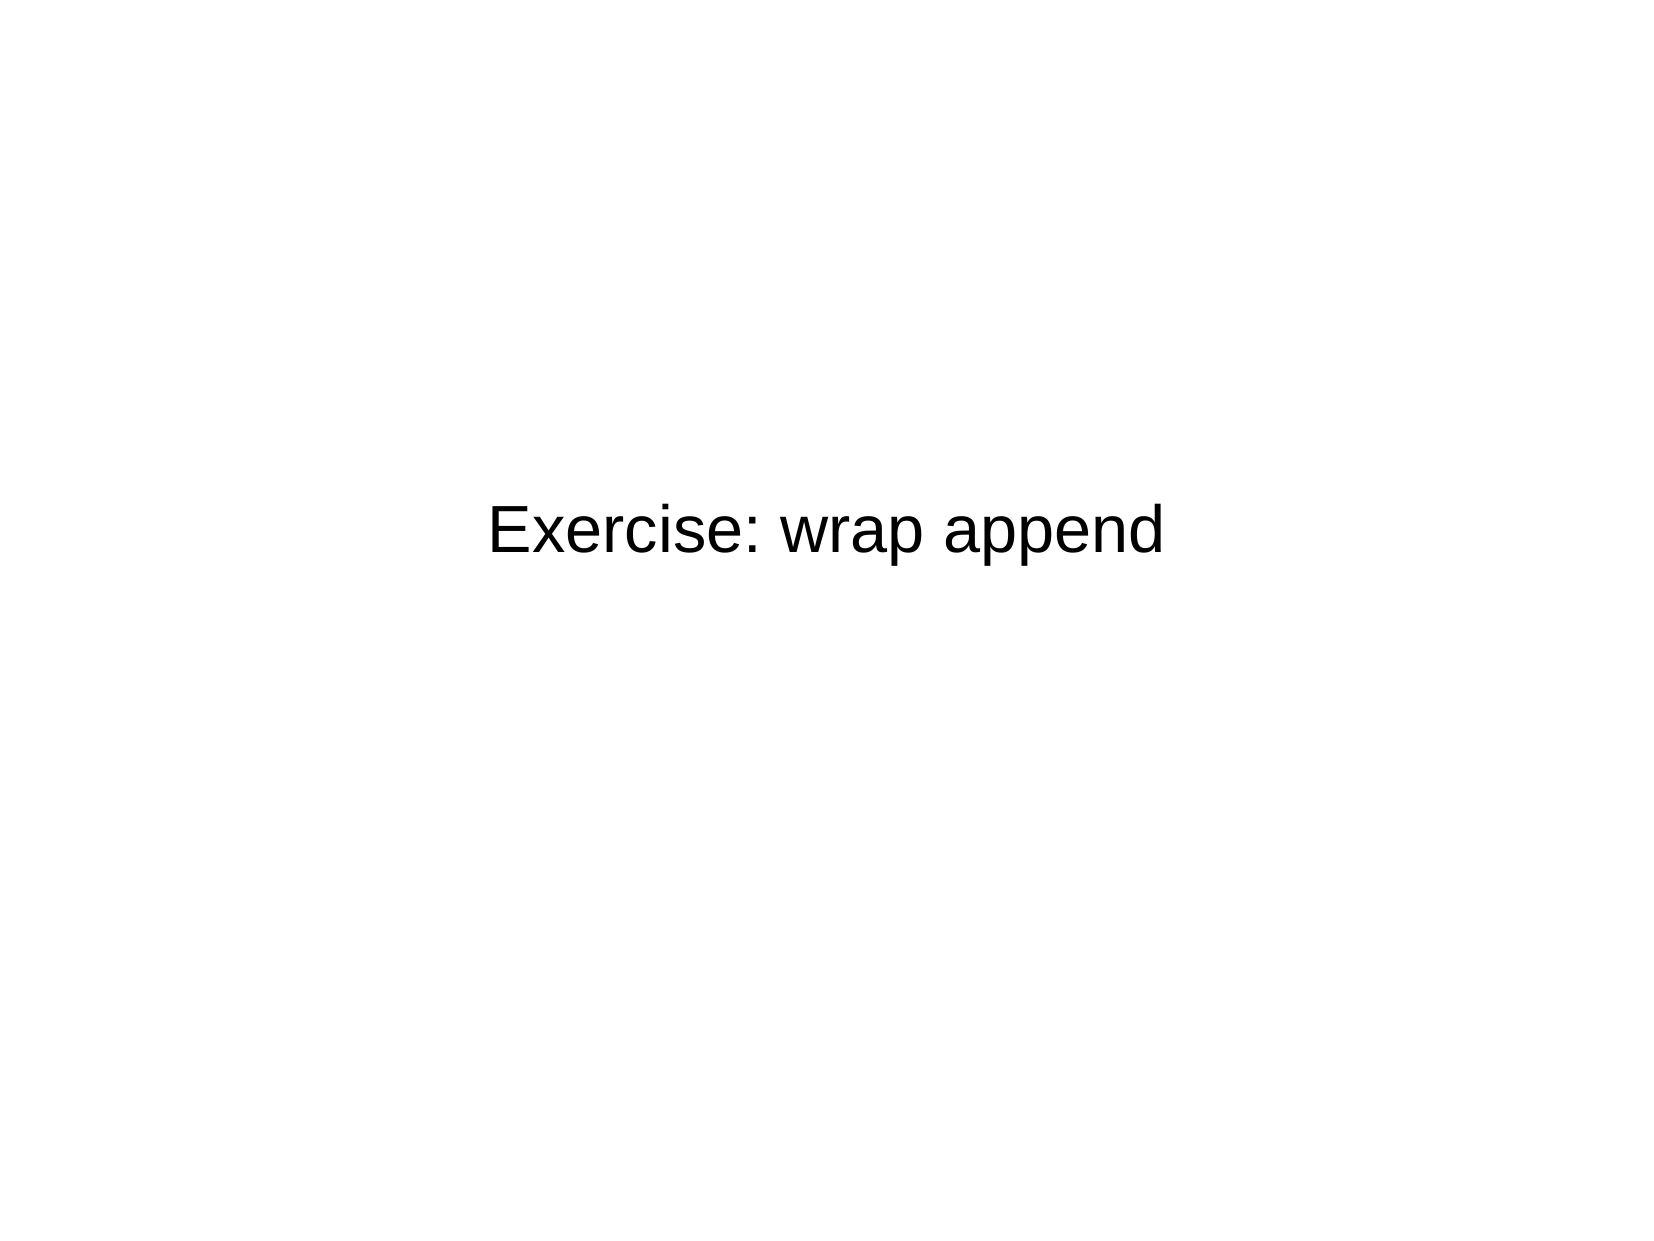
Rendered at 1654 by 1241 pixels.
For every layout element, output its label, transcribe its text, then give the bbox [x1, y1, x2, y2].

subtitle Exercise: wrap append [82, 49, 1571, 1010]
